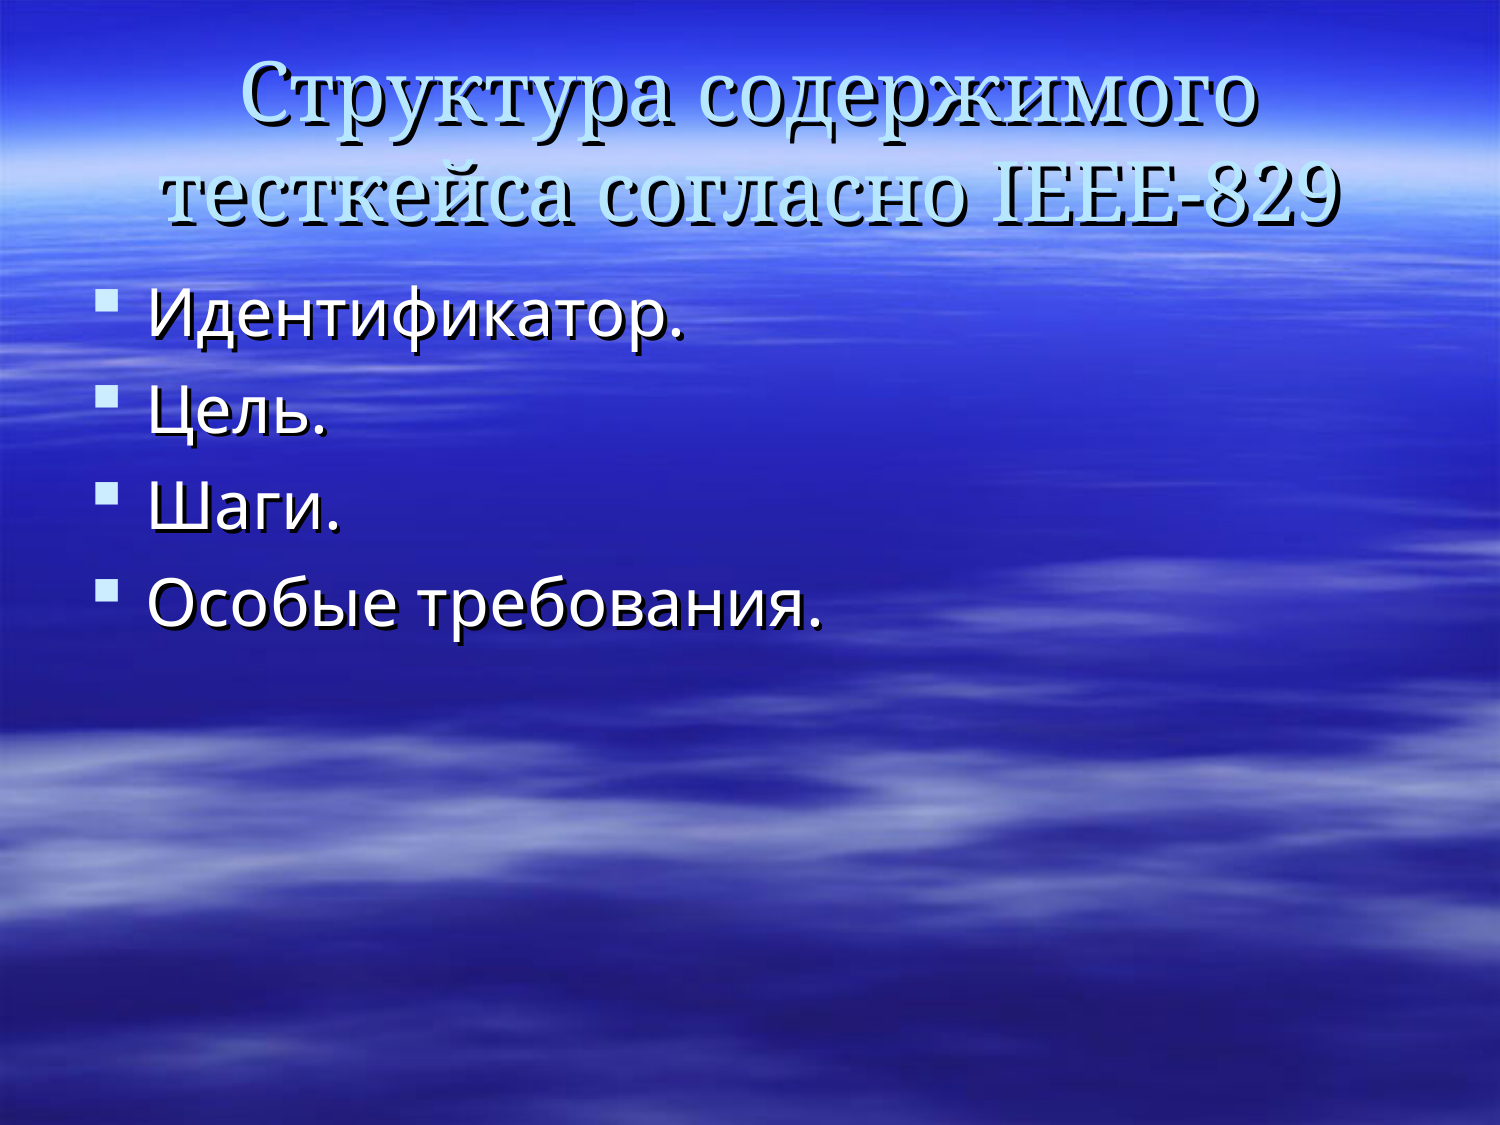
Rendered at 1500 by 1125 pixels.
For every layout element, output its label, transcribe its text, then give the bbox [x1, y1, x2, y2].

title Структура содержимого тесткейса согласно IEEE-829 [74, 30, 1425, 247]
list Идентификатор. Цель. Шаги. Особые требования. [74, 262, 1425, 1000]
picture [0, 0, 1500, 1125]
